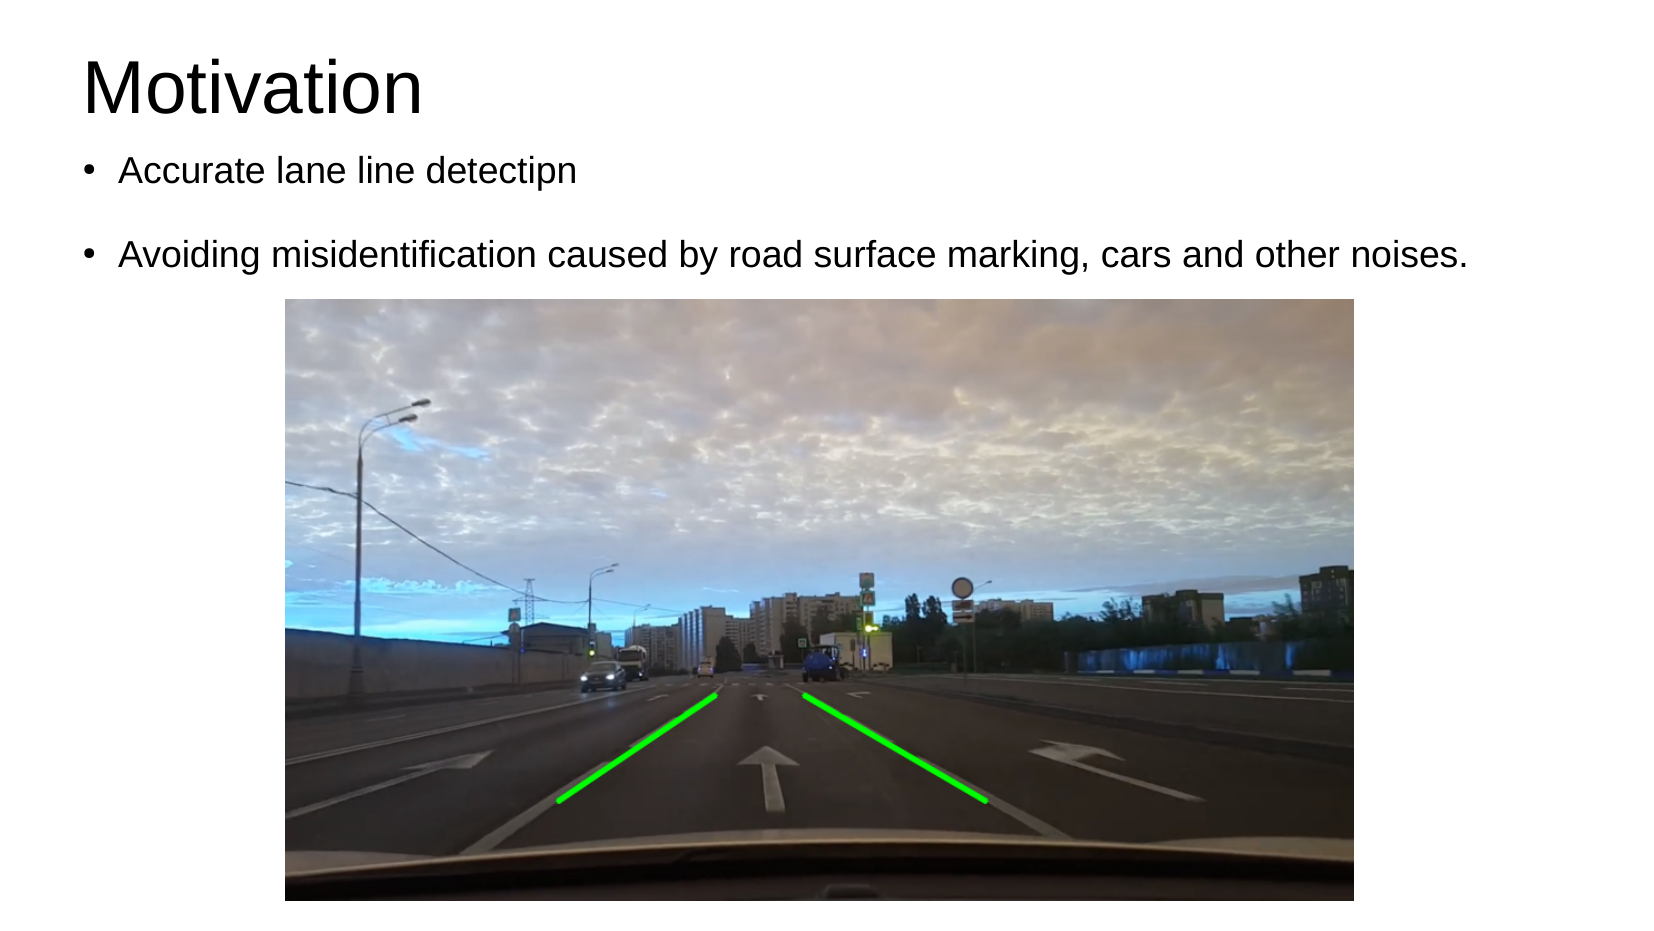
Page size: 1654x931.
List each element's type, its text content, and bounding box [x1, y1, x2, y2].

subtitle Accurate lane line detectipn Avoiding misidentification caused by road surface marking, cars and other noises. [82, 150, 1571, 690]
title Motivation [82, 9, 1571, 150]
picture [285, 299, 1354, 901]
